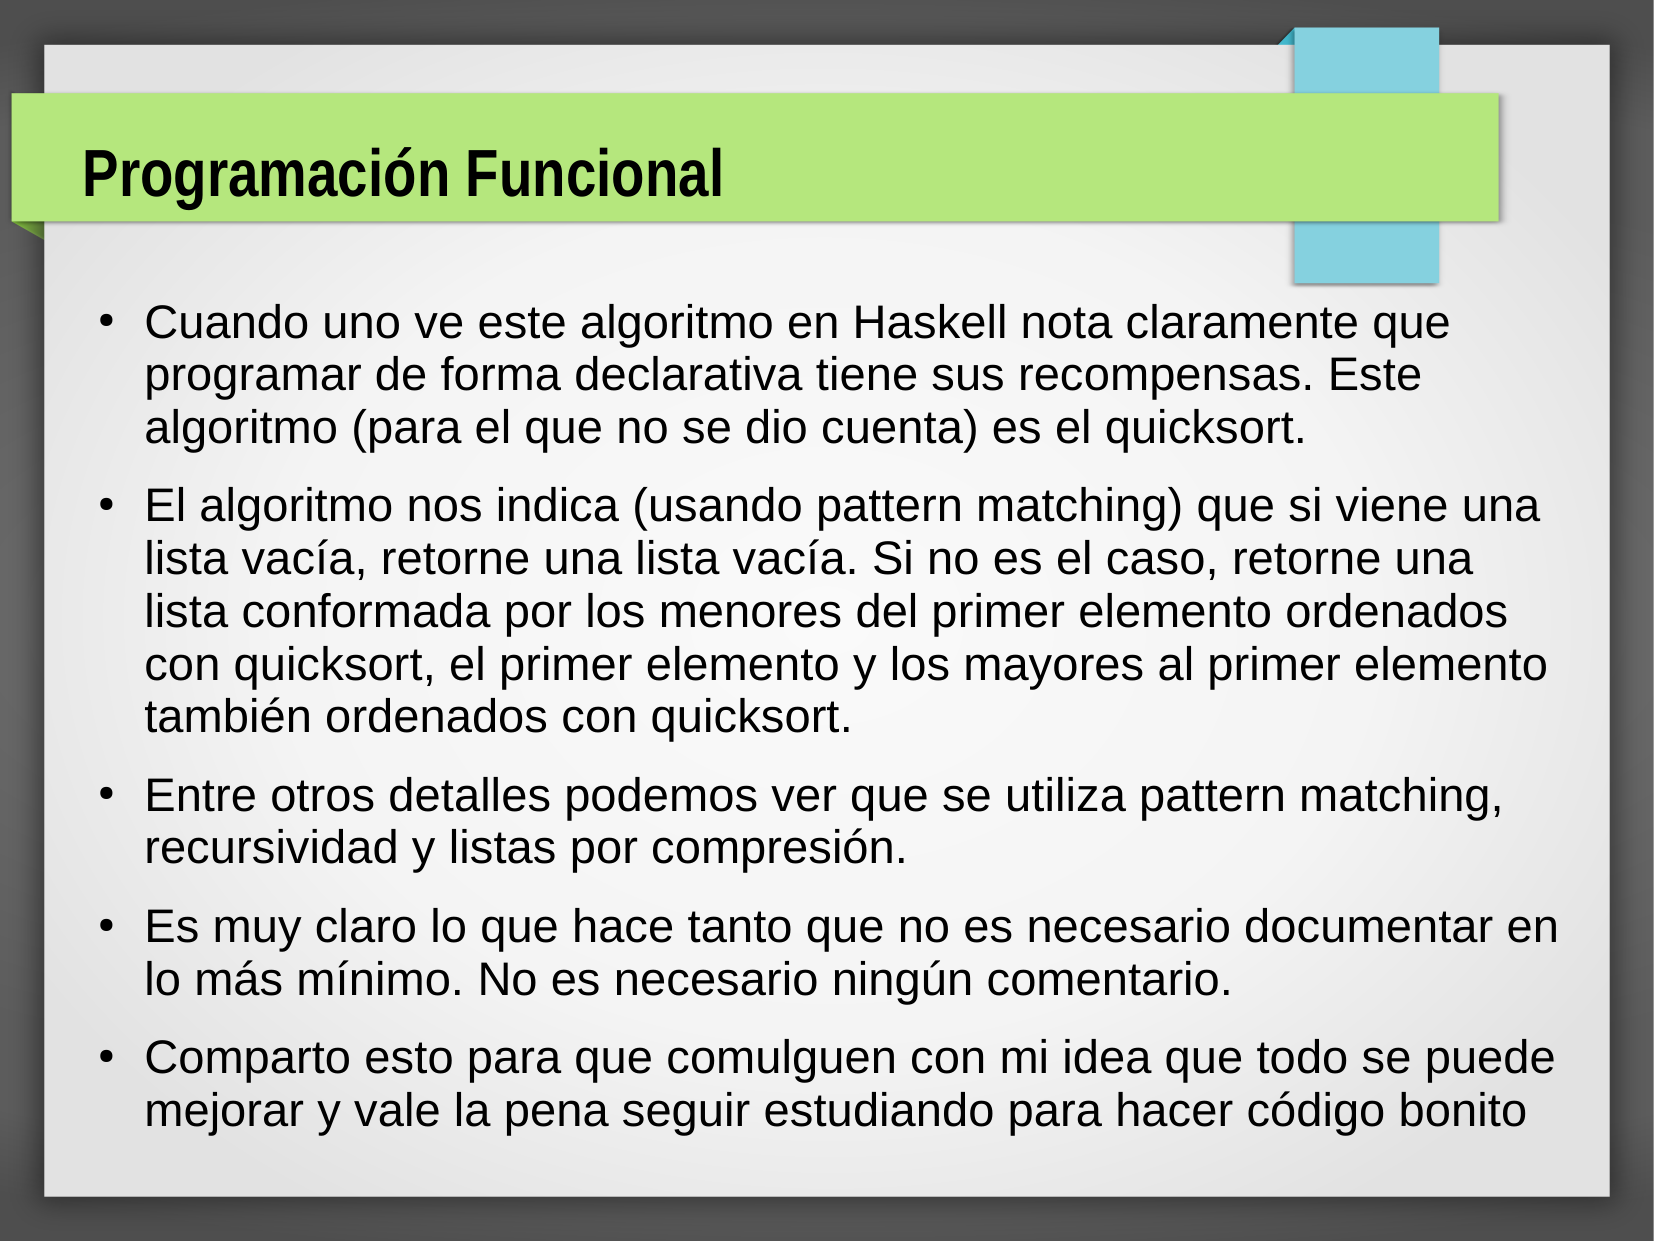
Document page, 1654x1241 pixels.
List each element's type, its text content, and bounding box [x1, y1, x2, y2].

list Cuando uno ve este algoritmo en Haskell nota claramente que programar de forma declarativa tiene sus recompensas. Este algoritmo (para el que no se dio cuenta) es el quicksort. El algoritmo nos indica (usando pattern matching) que si viene una lista vacía, retorne una lista vacía. Si no es el caso, retorne una lista conformada por los menores del primer elemento ordenados con quicksort, el primer elemento y los mayores al primer elemento también ordenados con quicksort. Entre otros detalles podemos ver que se utiliza pattern matching, recursividad y listas por compresión. Es muy claro lo que hace tanto que no es necesario documentar en lo más mínimo. No es necesario ningún comentario. Comparto esto para que comulguen con mi idea que todo se puede mejorar y vale la pena seguir estudiando para hacer código bonito [82, 295, 1571, 1158]
title Programación Funcional [82, 94, 1264, 213]
picture [0, 0, 1654, 1241]
